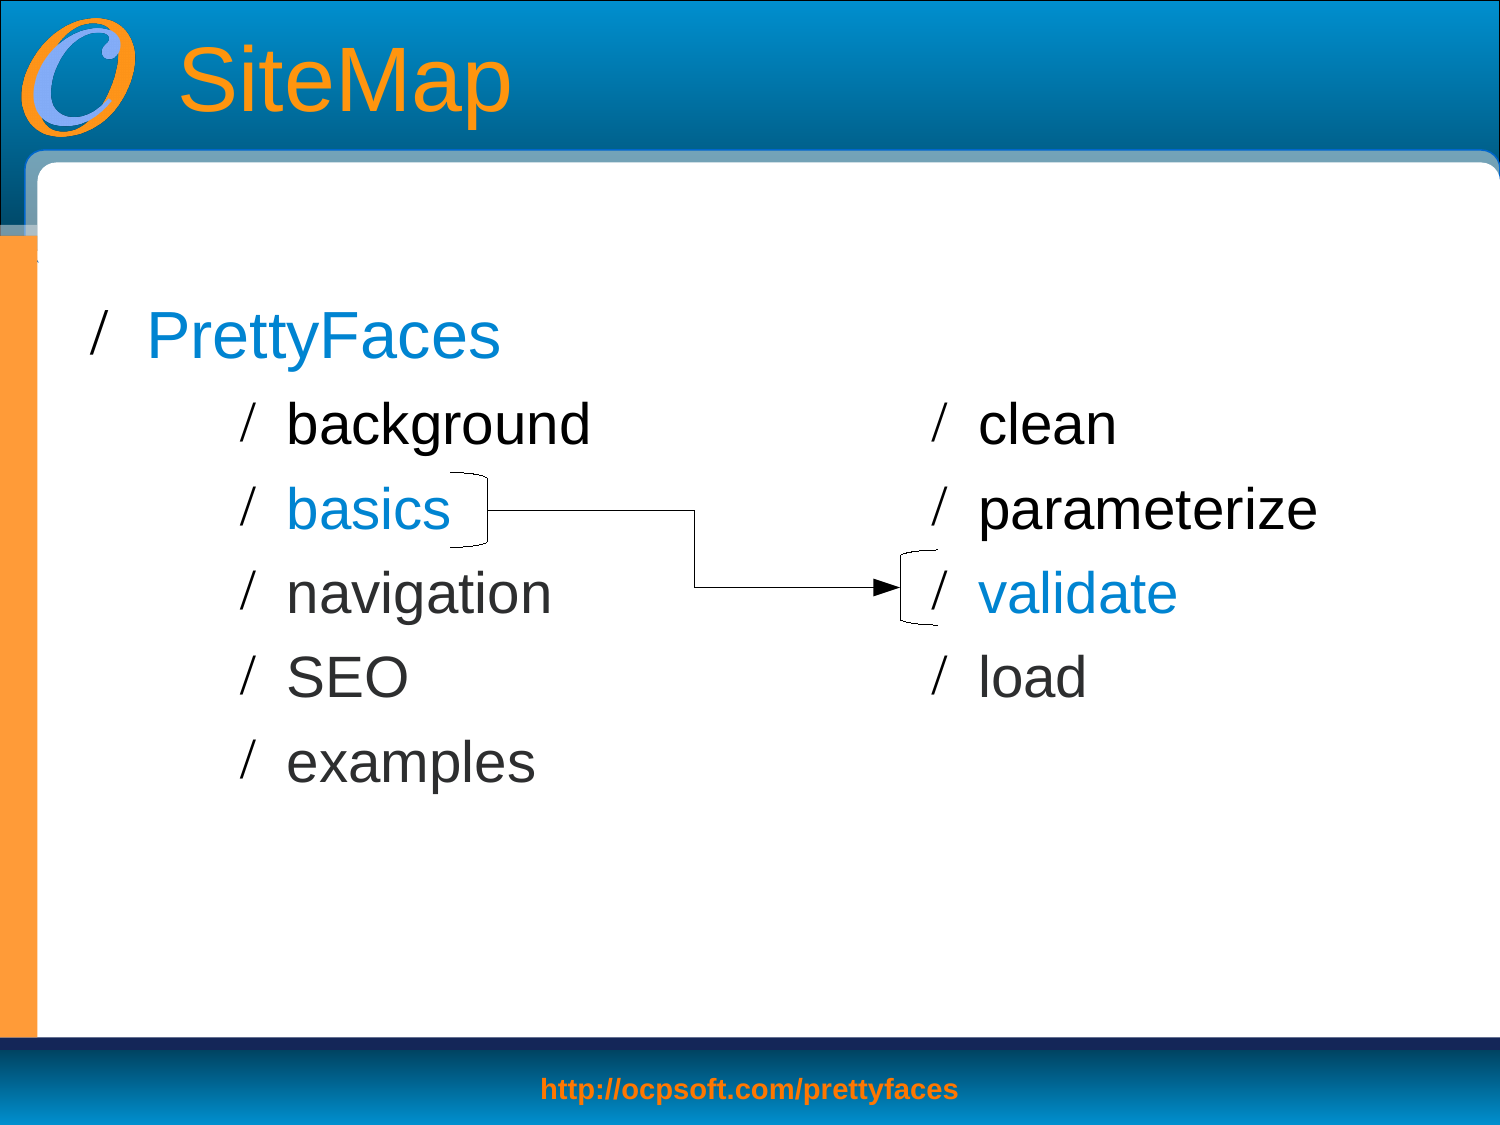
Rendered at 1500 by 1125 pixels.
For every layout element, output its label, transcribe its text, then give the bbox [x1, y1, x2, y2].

title SiteMap [162, 4, 1463, 146]
picture [22, 19, 135, 136]
list PrettyFaces background basics navigation SEO examples [75, 187, 734, 931]
list clean parameterize validate load [766, 187, 1426, 931]
